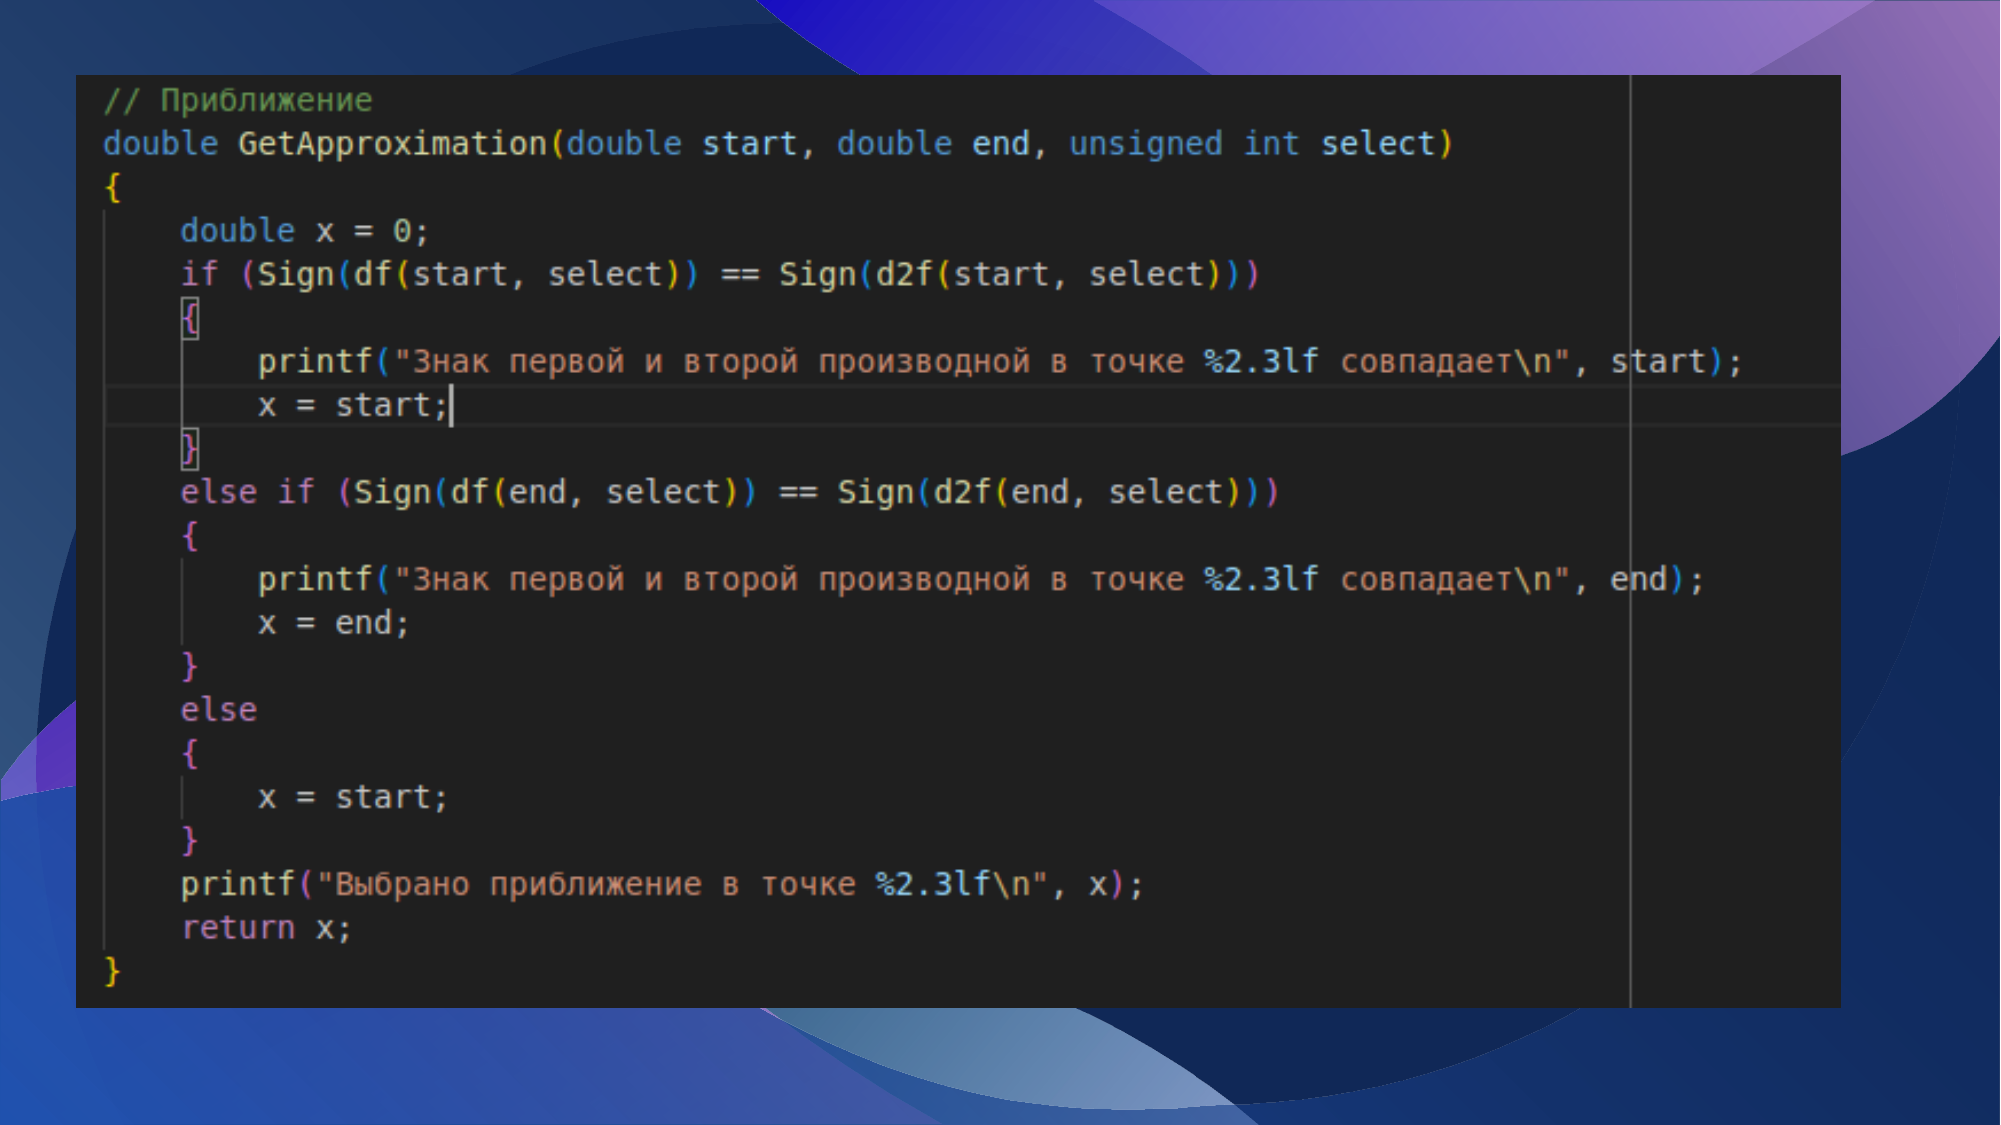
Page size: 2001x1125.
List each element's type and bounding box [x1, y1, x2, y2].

picture [76, 75, 1841, 1008]
